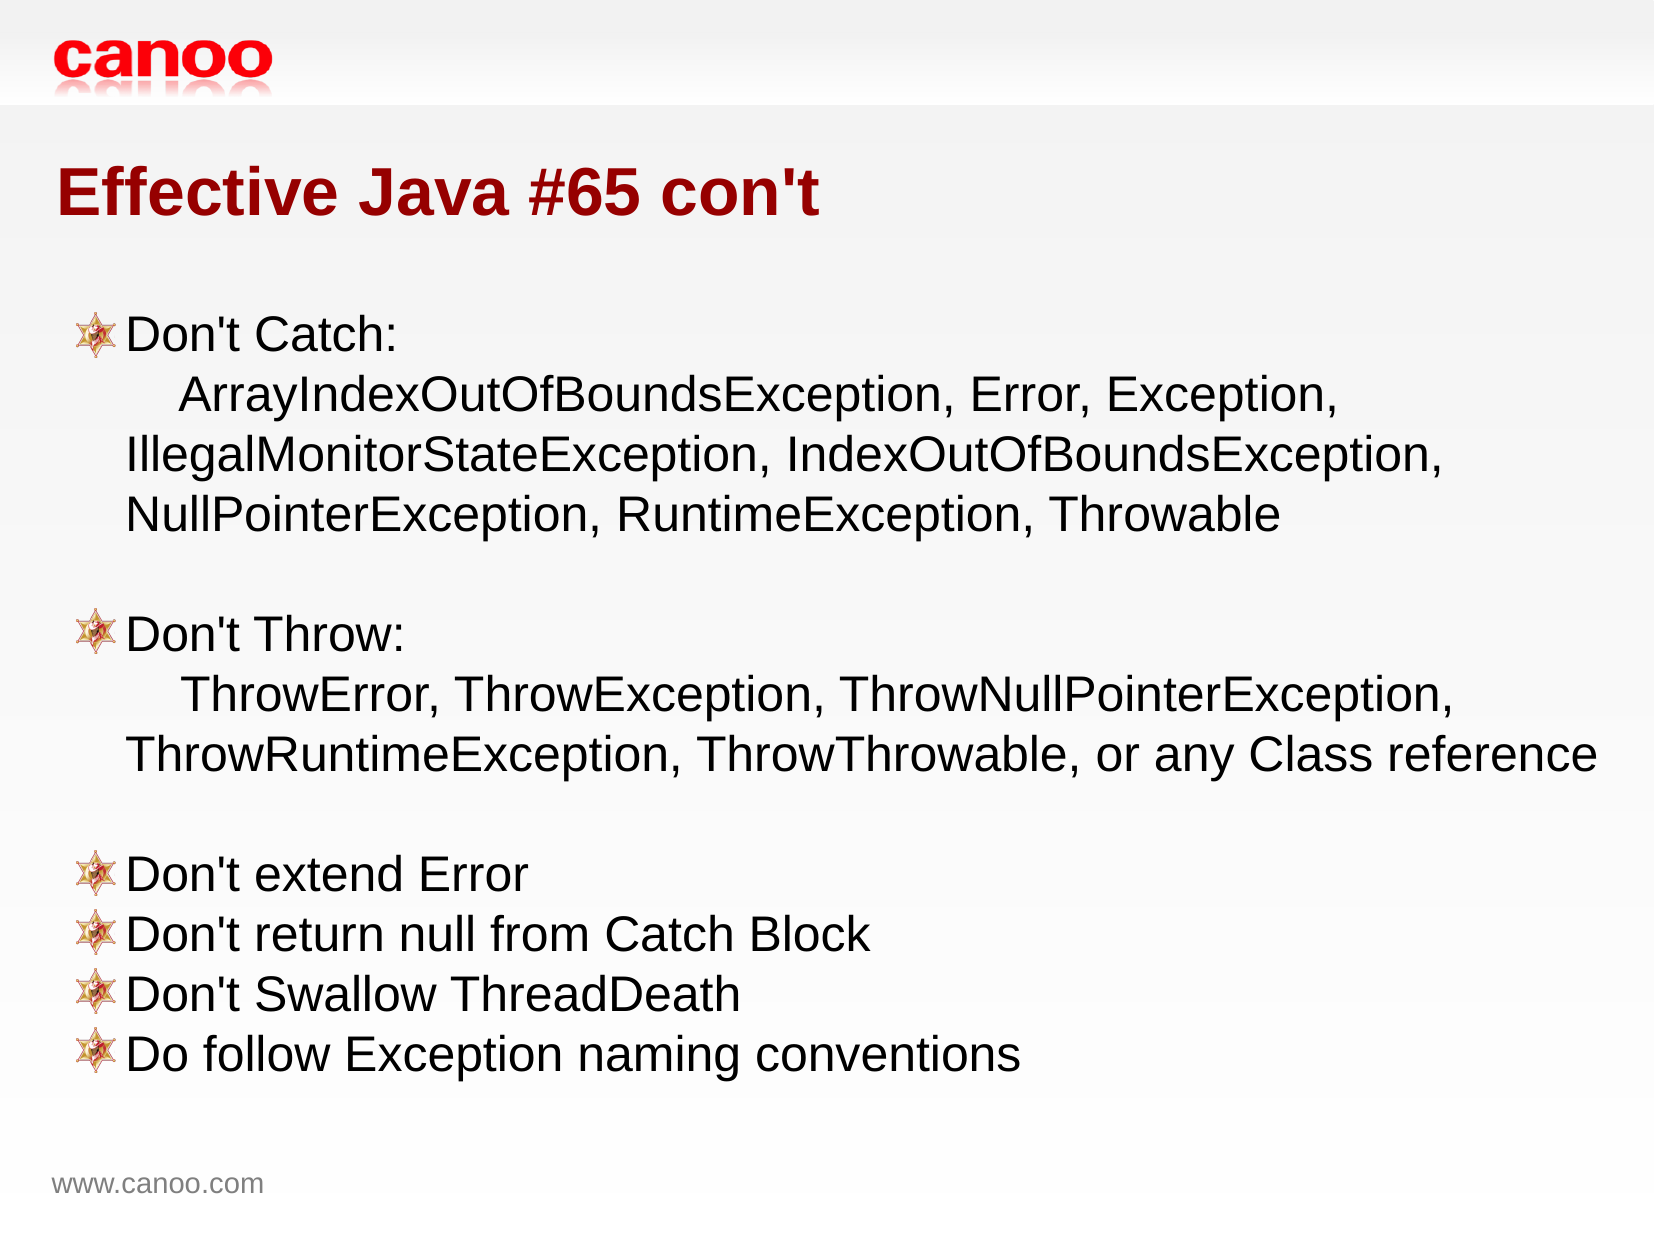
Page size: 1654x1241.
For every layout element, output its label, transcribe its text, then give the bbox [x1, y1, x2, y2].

picture [76, 850, 119, 896]
picture [76, 312, 119, 359]
picture [76, 968, 119, 1014]
picture [76, 1027, 119, 1073]
picture [51, 37, 273, 119]
title Effective Java #65 con't [48, 138, 1609, 237]
subtitle Don't Catch: ArrayIndexOutOfBoundsException, Error, Exception, IllegalMonitorStateException, IndexOutOfBoundsException, NullPointerException, RuntimeException, Throwable Don't Throw: ThrowError, ThrowException, ThrowNullPointerException, ThrowRuntimeException, ThrowThrowable, or any Class reference Don't extend Error Don't return null from Catch Block Don't Swallow ThreadDeath Do follow Exception naming conventions [125, 282, 1654, 1102]
picture [76, 608, 119, 654]
picture [76, 909, 119, 955]
